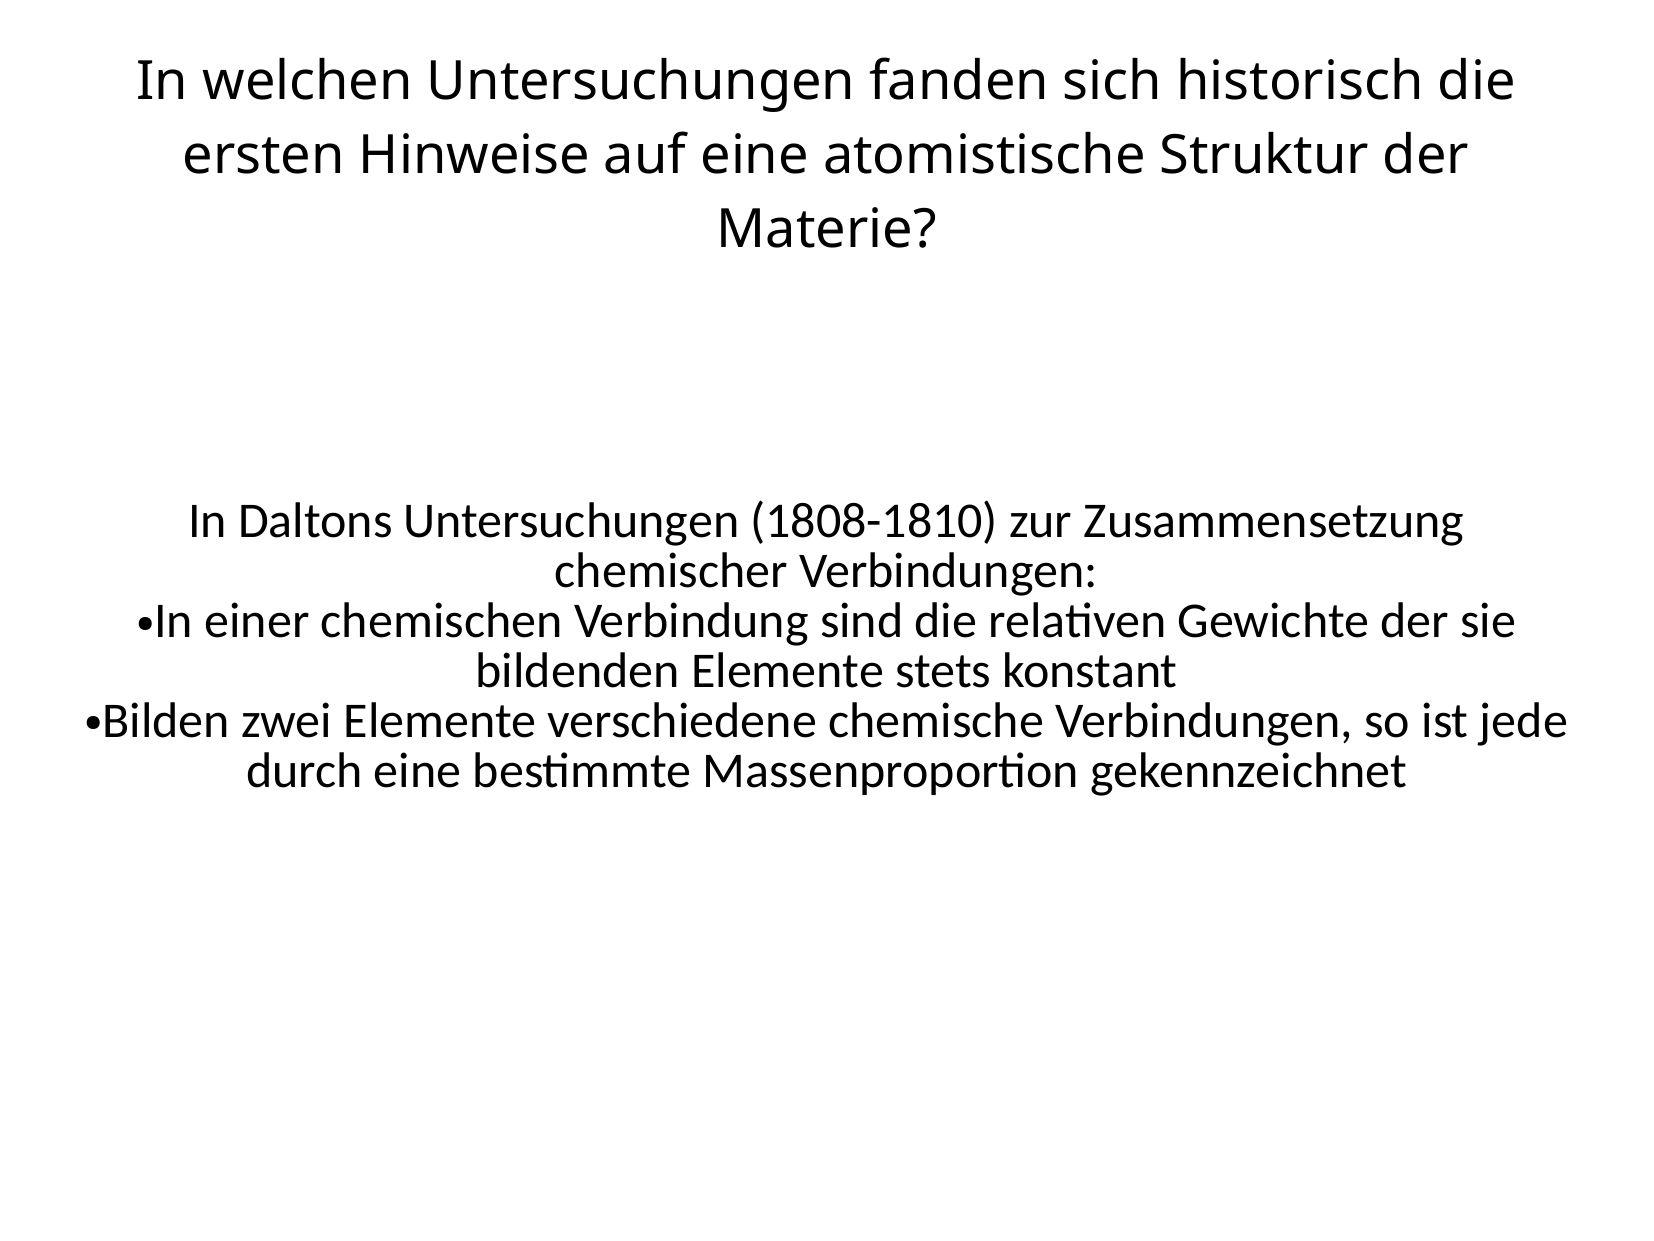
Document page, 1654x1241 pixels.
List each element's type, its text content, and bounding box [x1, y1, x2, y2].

title In welchen Untersuchungen fanden sich historisch die ersten Hinweise auf eine atomistische Struktur der Materie? [82, 49, 1571, 257]
subtitle In Daltons Untersuchungen (1808-1810) zur Zusammensetzung chemischer Verbindungen: In einer chemischen Verbindung sind die relativen Gewichte der sie bildenden Elemente stets konstant Bilden zwei Elemente verschiedene chemische Verbindungen, so ist jede durch eine bestimmte Massenproportion gekennzeichnet [82, 290, 1571, 1010]
